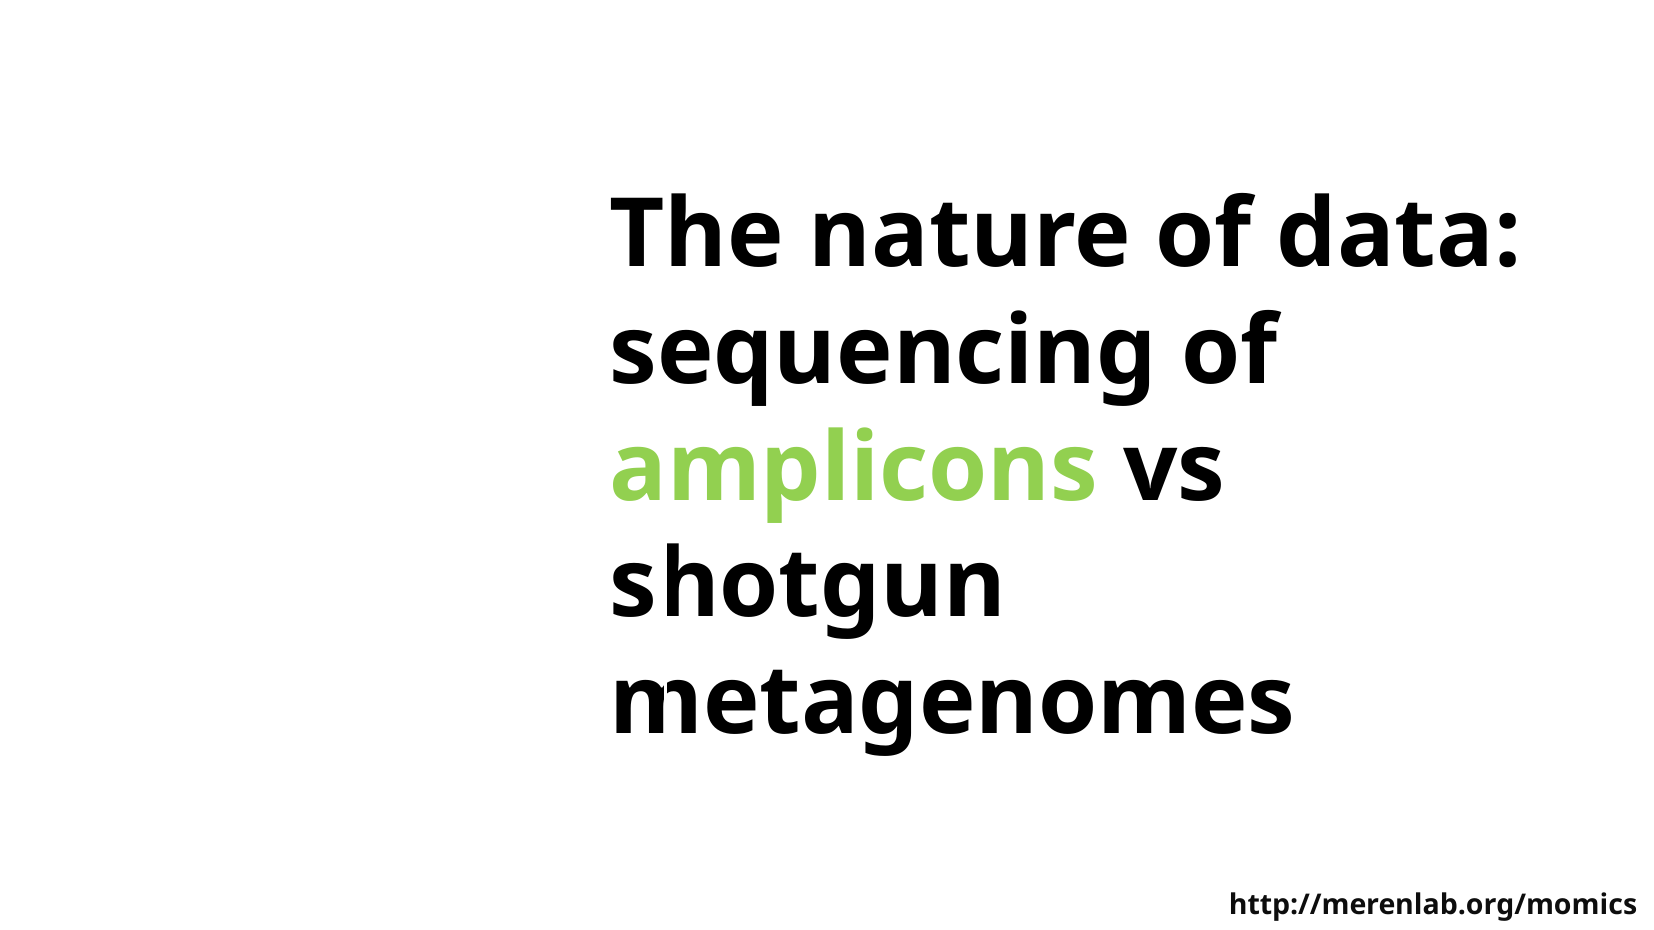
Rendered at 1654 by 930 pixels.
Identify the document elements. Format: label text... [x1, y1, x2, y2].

text_box The nature of data: sequencing of amplicons vs shotgun metagenomes [594, 162, 1613, 768]
text_box http://merenlab.org/momics [1165, 878, 1653, 930]
